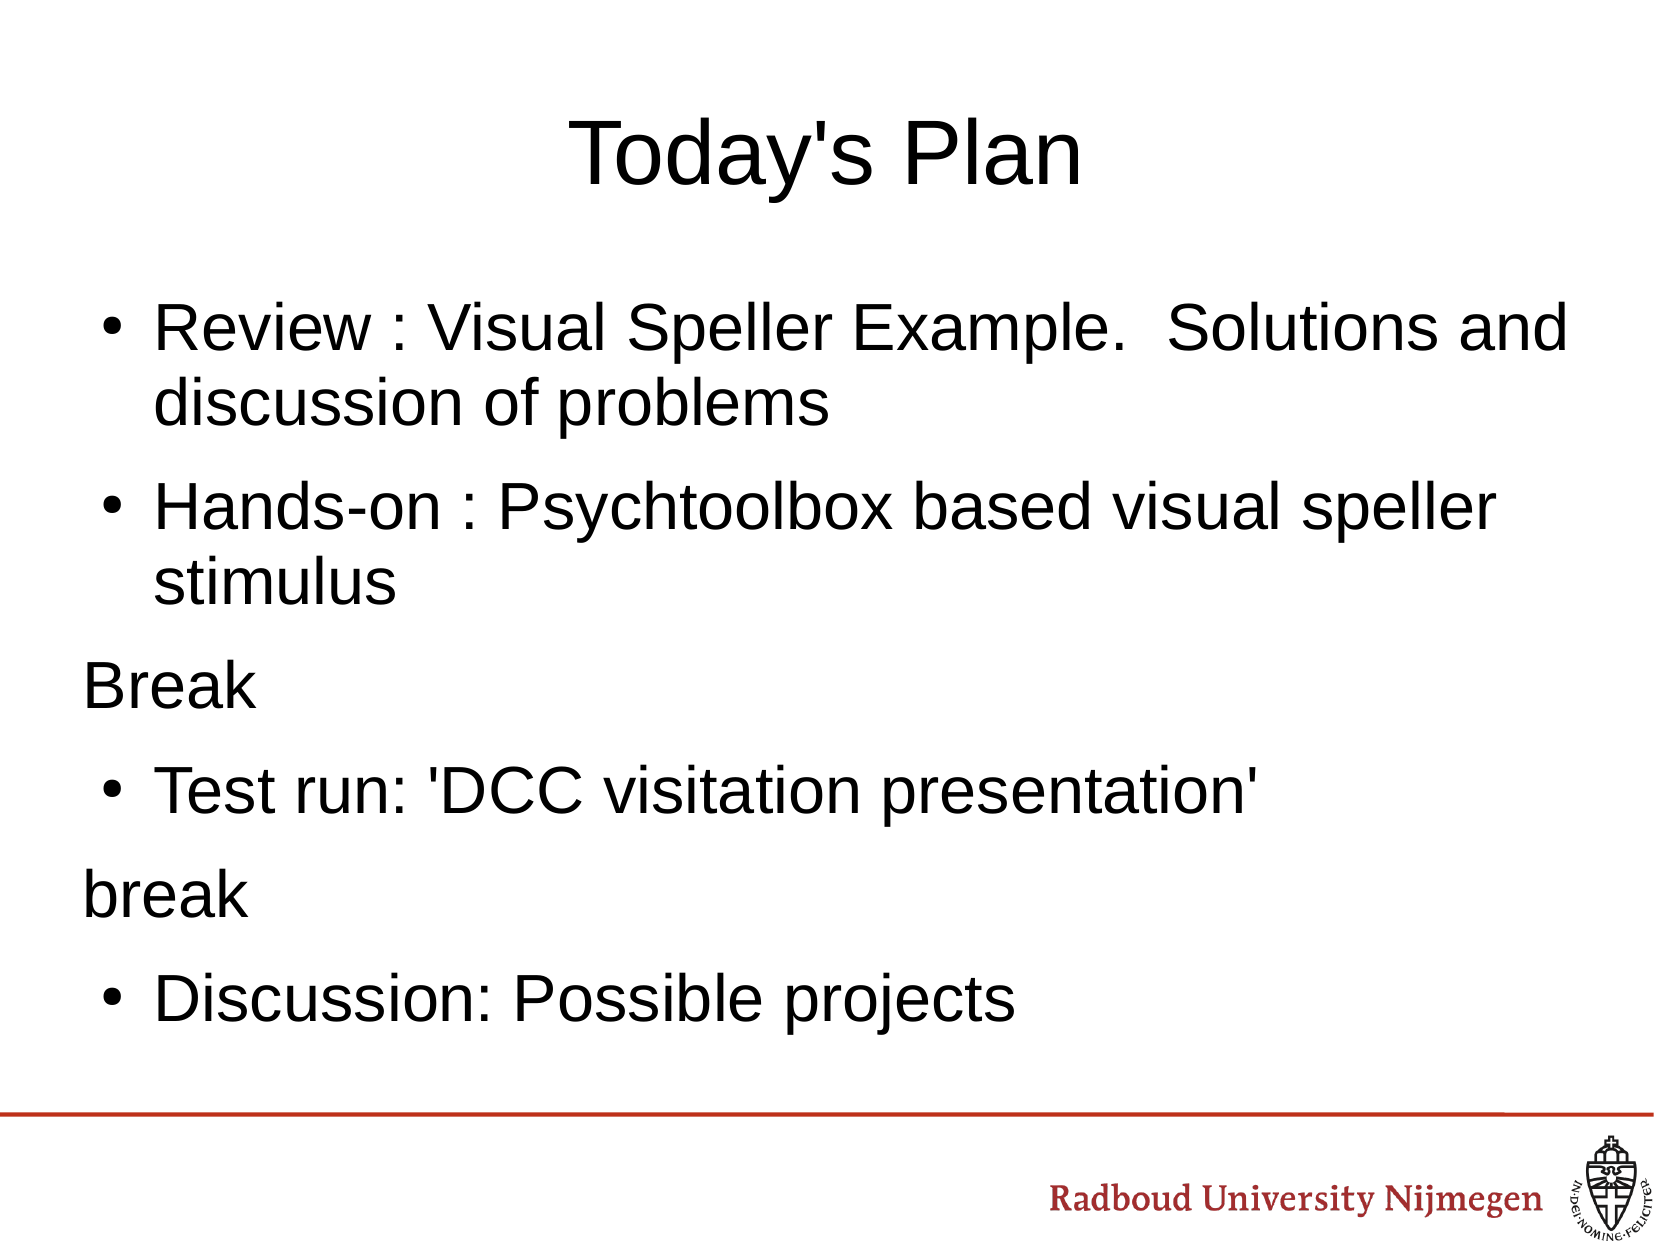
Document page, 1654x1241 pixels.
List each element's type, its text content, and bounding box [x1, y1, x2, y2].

title Today's Plan [82, 49, 1571, 257]
list Review : Visual Speller Example. Solutions and discussion of problems Hands-on : Psychtoolbox based visual speller stimulus Break Test run: 'DCC visitation presentation' break Discussion: Possible projects [82, 290, 1571, 1109]
picture [1050, 1134, 1654, 1241]
